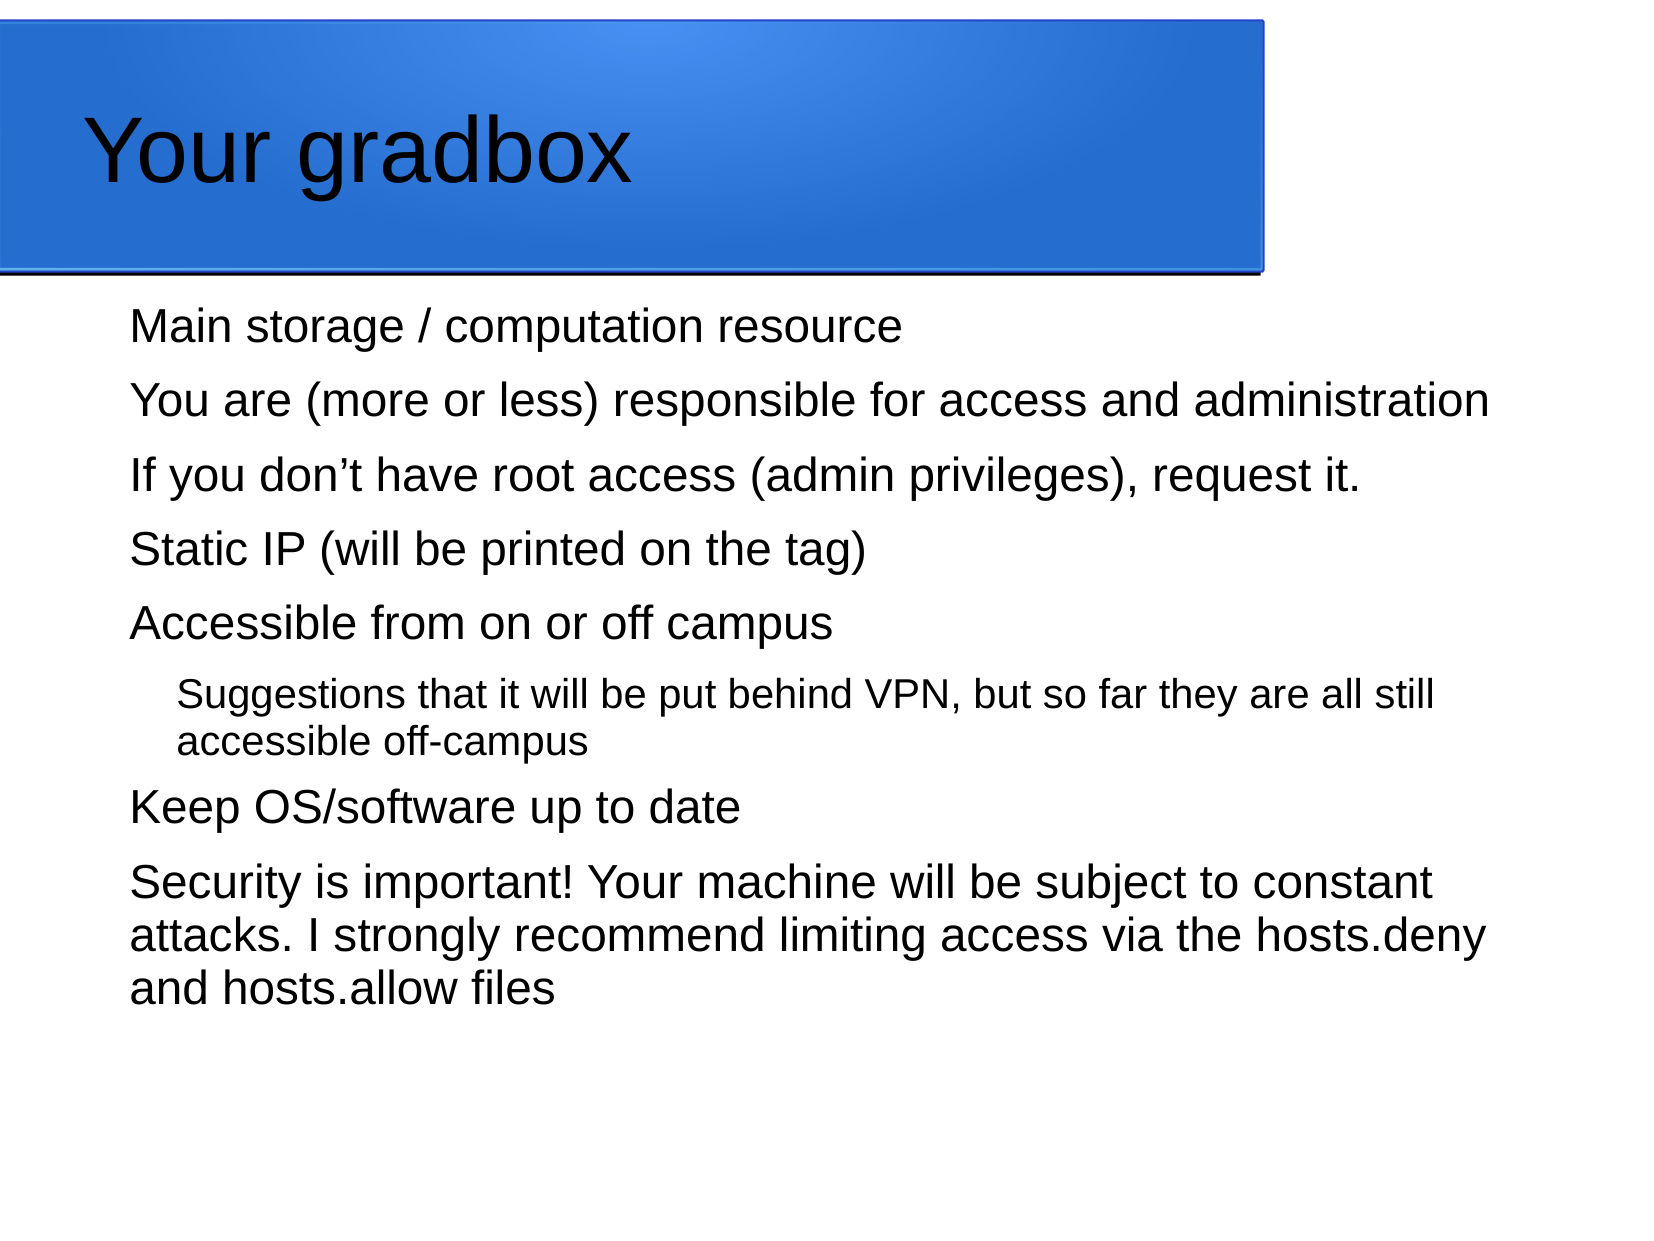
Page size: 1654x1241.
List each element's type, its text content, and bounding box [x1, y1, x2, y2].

list Main storage / computation resource You are (more or less) responsible for access and administration If you don’t have root access (admin privileges), request it. Static IP (will be printed on the tag) Accessible from on or off campus Suggestions that it will be put behind VPN, but so far they are all still accessible off-campus Keep OS/software up to date Security is important! Your machine will be subject to constant attacks. I strongly recommend limiting access via the hosts.deny and hosts.allow files [82, 299, 1571, 1019]
title Your gradbox [82, 47, 1234, 253]
